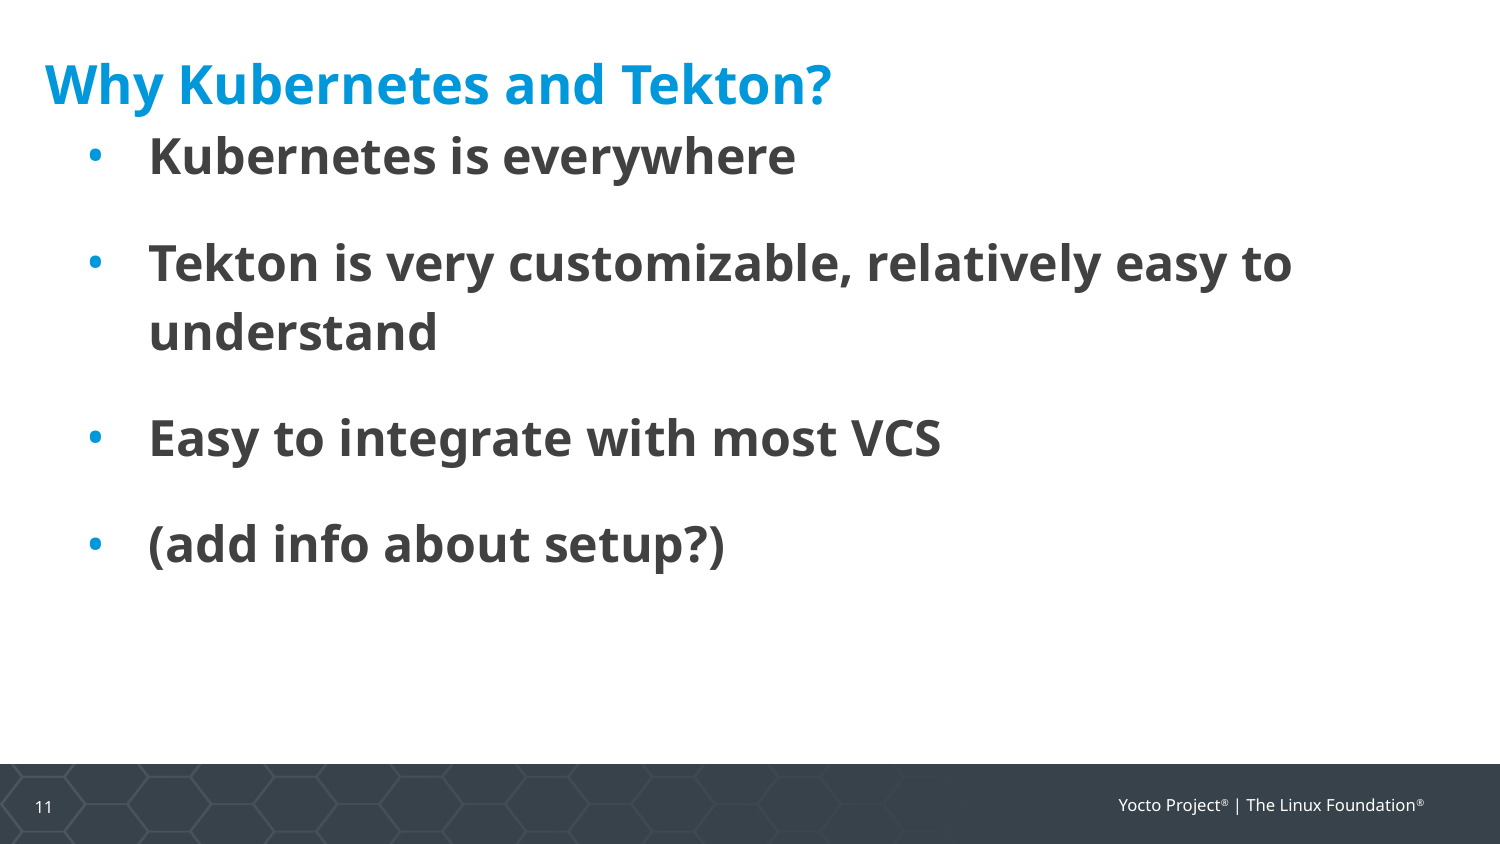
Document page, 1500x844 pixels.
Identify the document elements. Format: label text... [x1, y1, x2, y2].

picture [0, 0, 1500, 844]
list Kubernetes is everywhere Tekton is very customizable, relatively easy to understand Easy to integrate with most VCS (add info about setup?) [73, 115, 1425, 734]
title Why Kubernetes and Tekton? [44, 50, 1395, 160]
